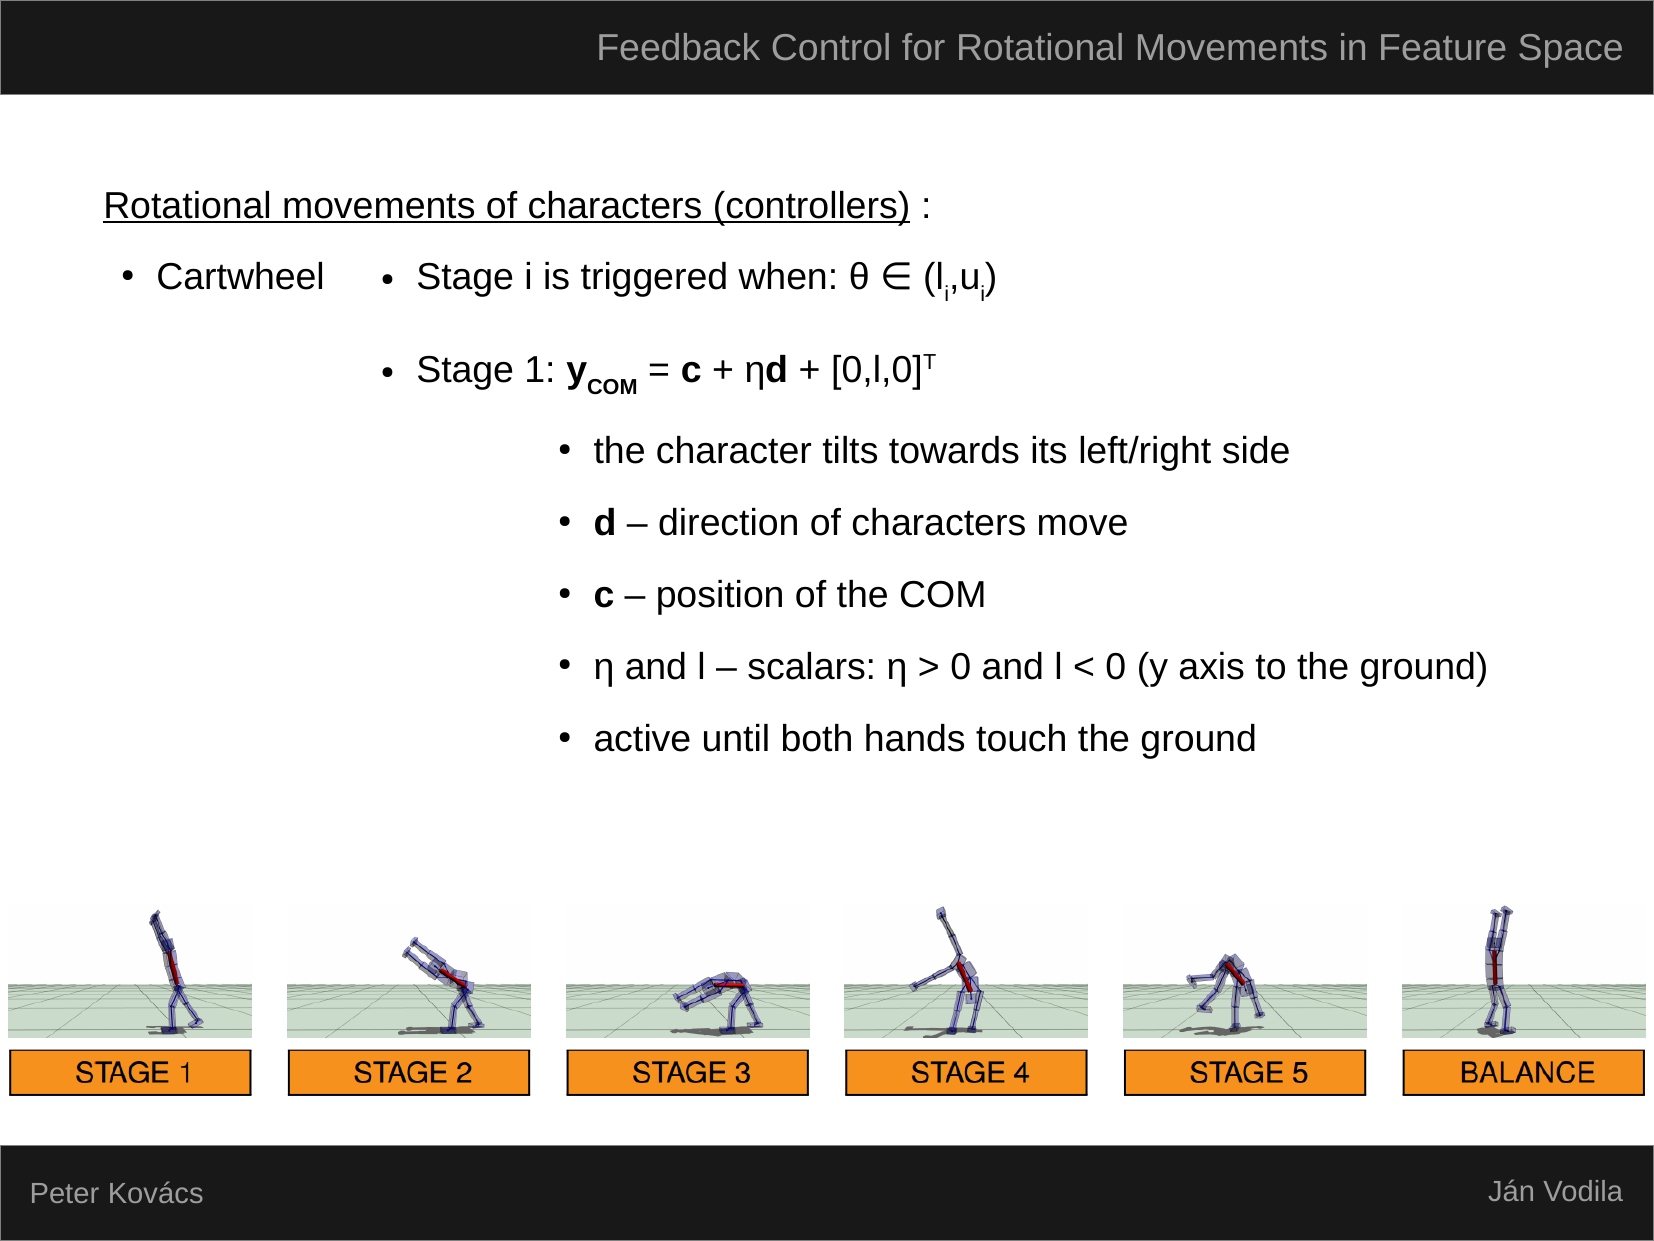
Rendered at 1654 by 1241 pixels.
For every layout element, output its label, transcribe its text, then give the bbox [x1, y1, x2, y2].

text_box Stage i is triggered when: θ ∈ (li,ui) Stage 1: yCOM = c + ηd + [0,l,0]T the character tilts towards its left/right side d – direction of characters move c – position of the COM η and l – scalars: η > 0 and l < 0 (y axis to the ground) active until both hands touch the ground [366, 248, 1642, 771]
text_box Ján Vodila [1488, 1175, 1625, 1208]
picture [5, 873, 1648, 1099]
text_box [0, 0, 1654, 95]
text_box Cartwheel [106, 248, 366, 305]
text_box Peter Kovács [29, 1175, 243, 1211]
text_box Rotational movements of characters (controllers) : [88, 177, 1270, 235]
title Feedback Control for Rotational Movements in Feature Space [29, 26, 1625, 69]
text_box [0, 1145, 1654, 1241]
